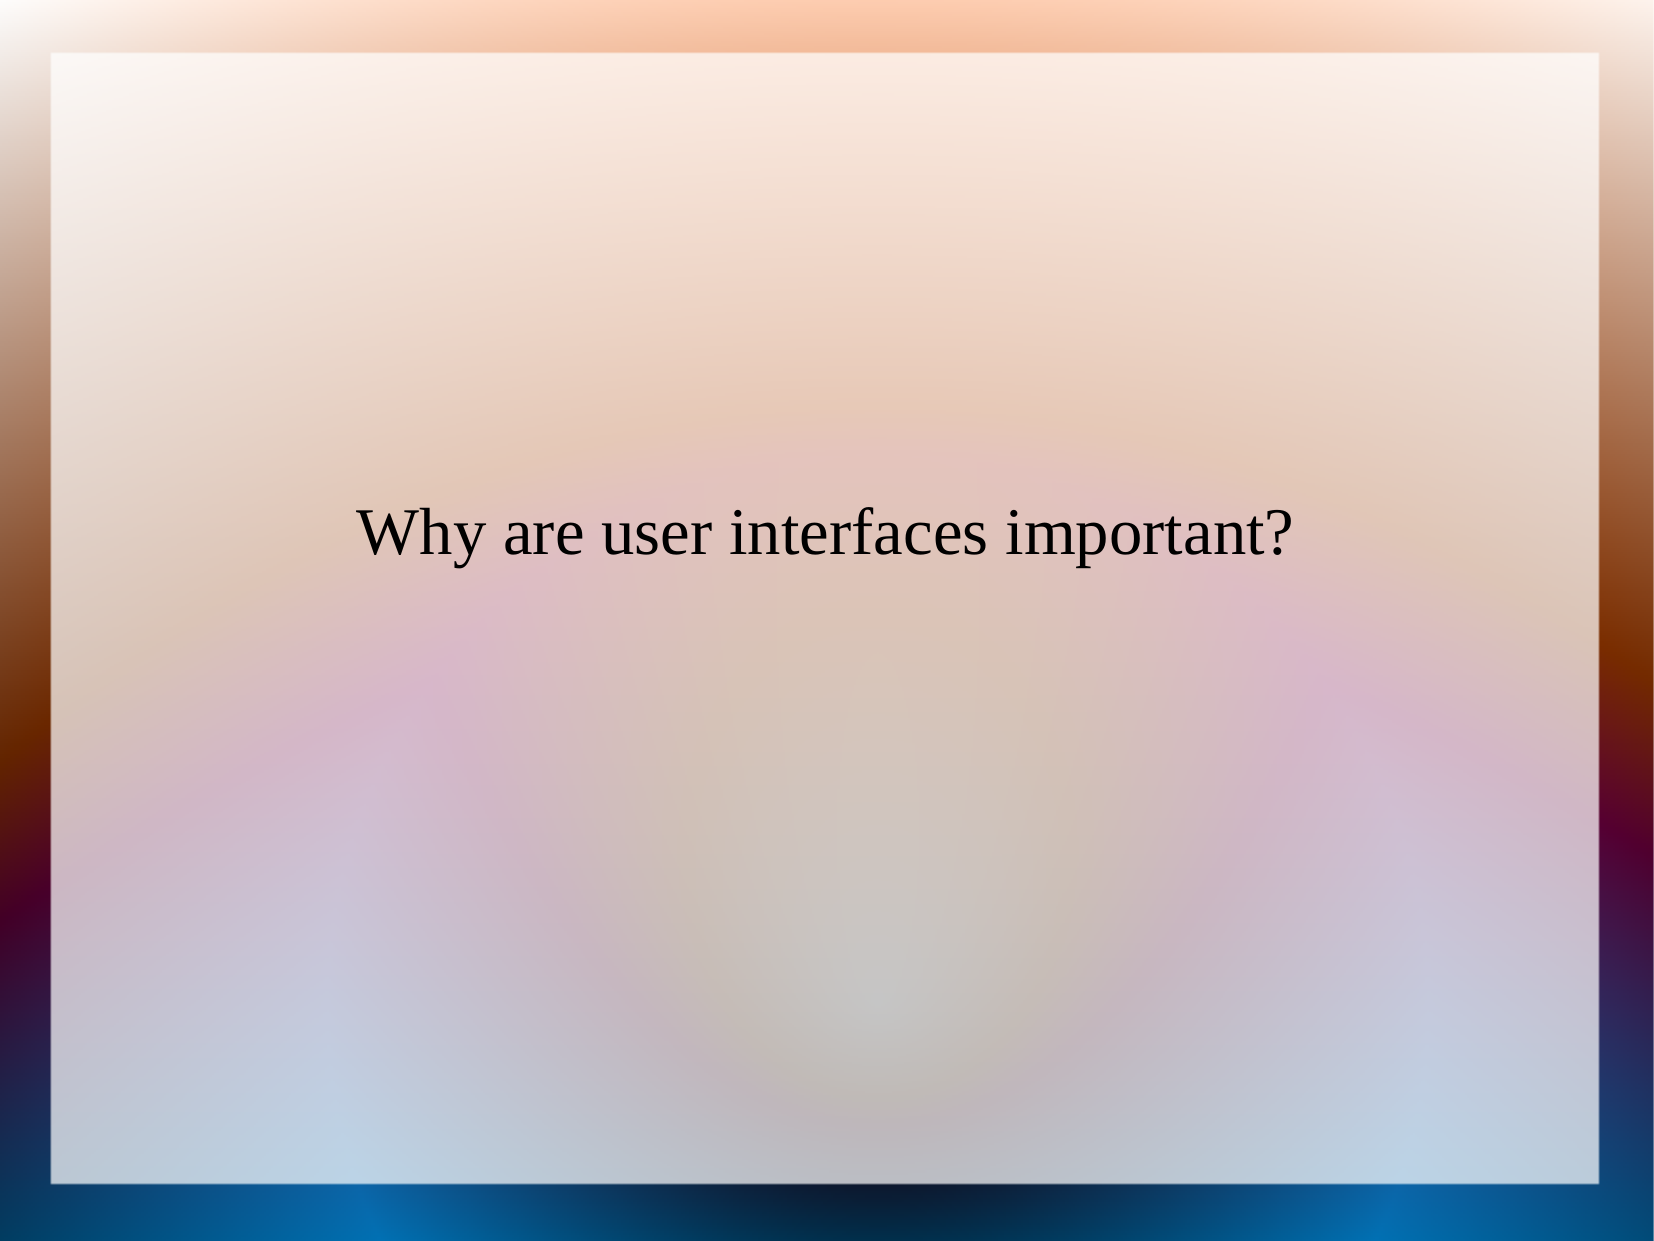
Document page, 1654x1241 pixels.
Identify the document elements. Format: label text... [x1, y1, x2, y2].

picture [0, 0, 1654, 1241]
subtitle Why are user interfaces important? [82, 55, 1571, 1010]
